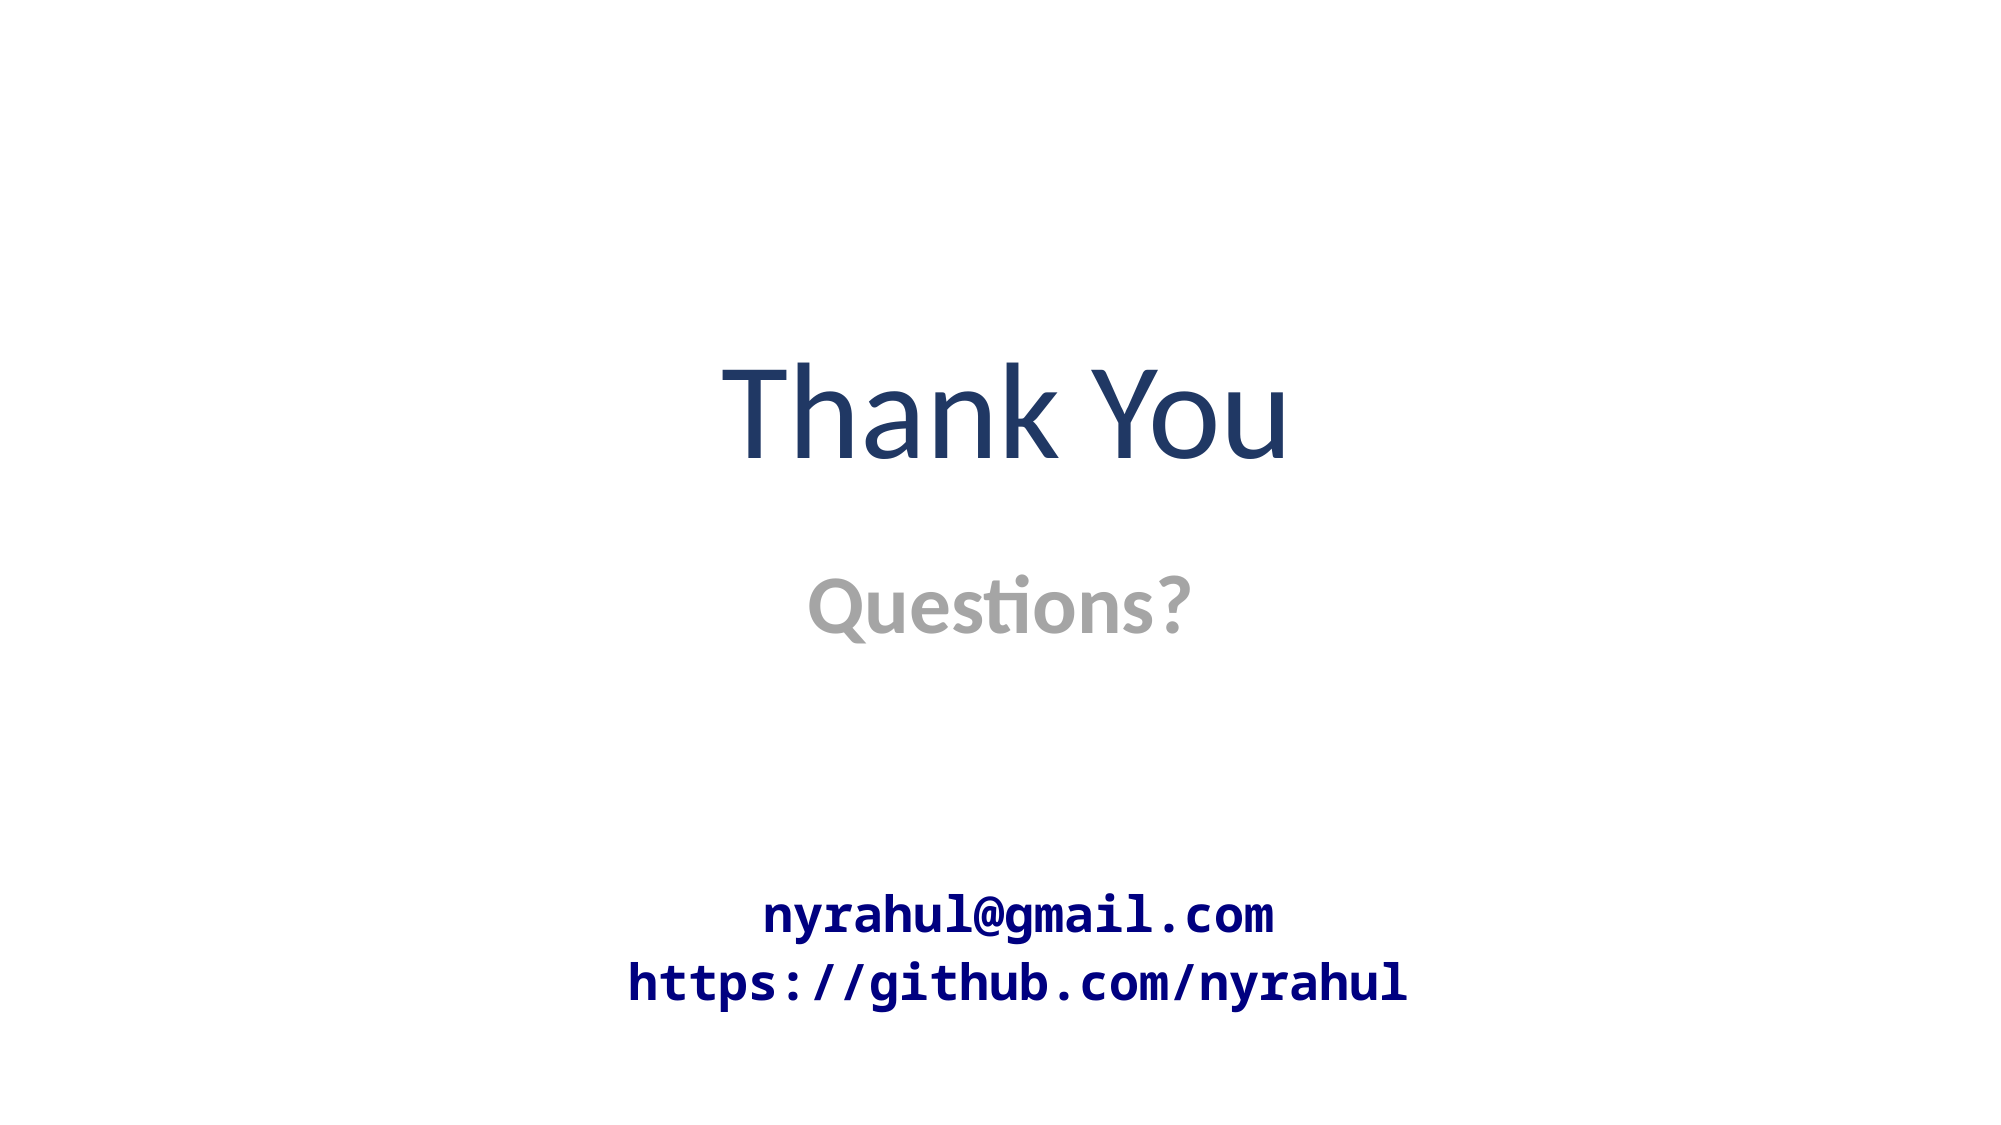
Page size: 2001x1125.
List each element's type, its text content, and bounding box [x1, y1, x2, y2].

text_box nyrahul@gmail.com https://github.com/nyrahul [614, 803, 1424, 1055]
text_box Thank You [706, 313, 1309, 494]
text_box Questions? [793, 543, 1209, 659]
